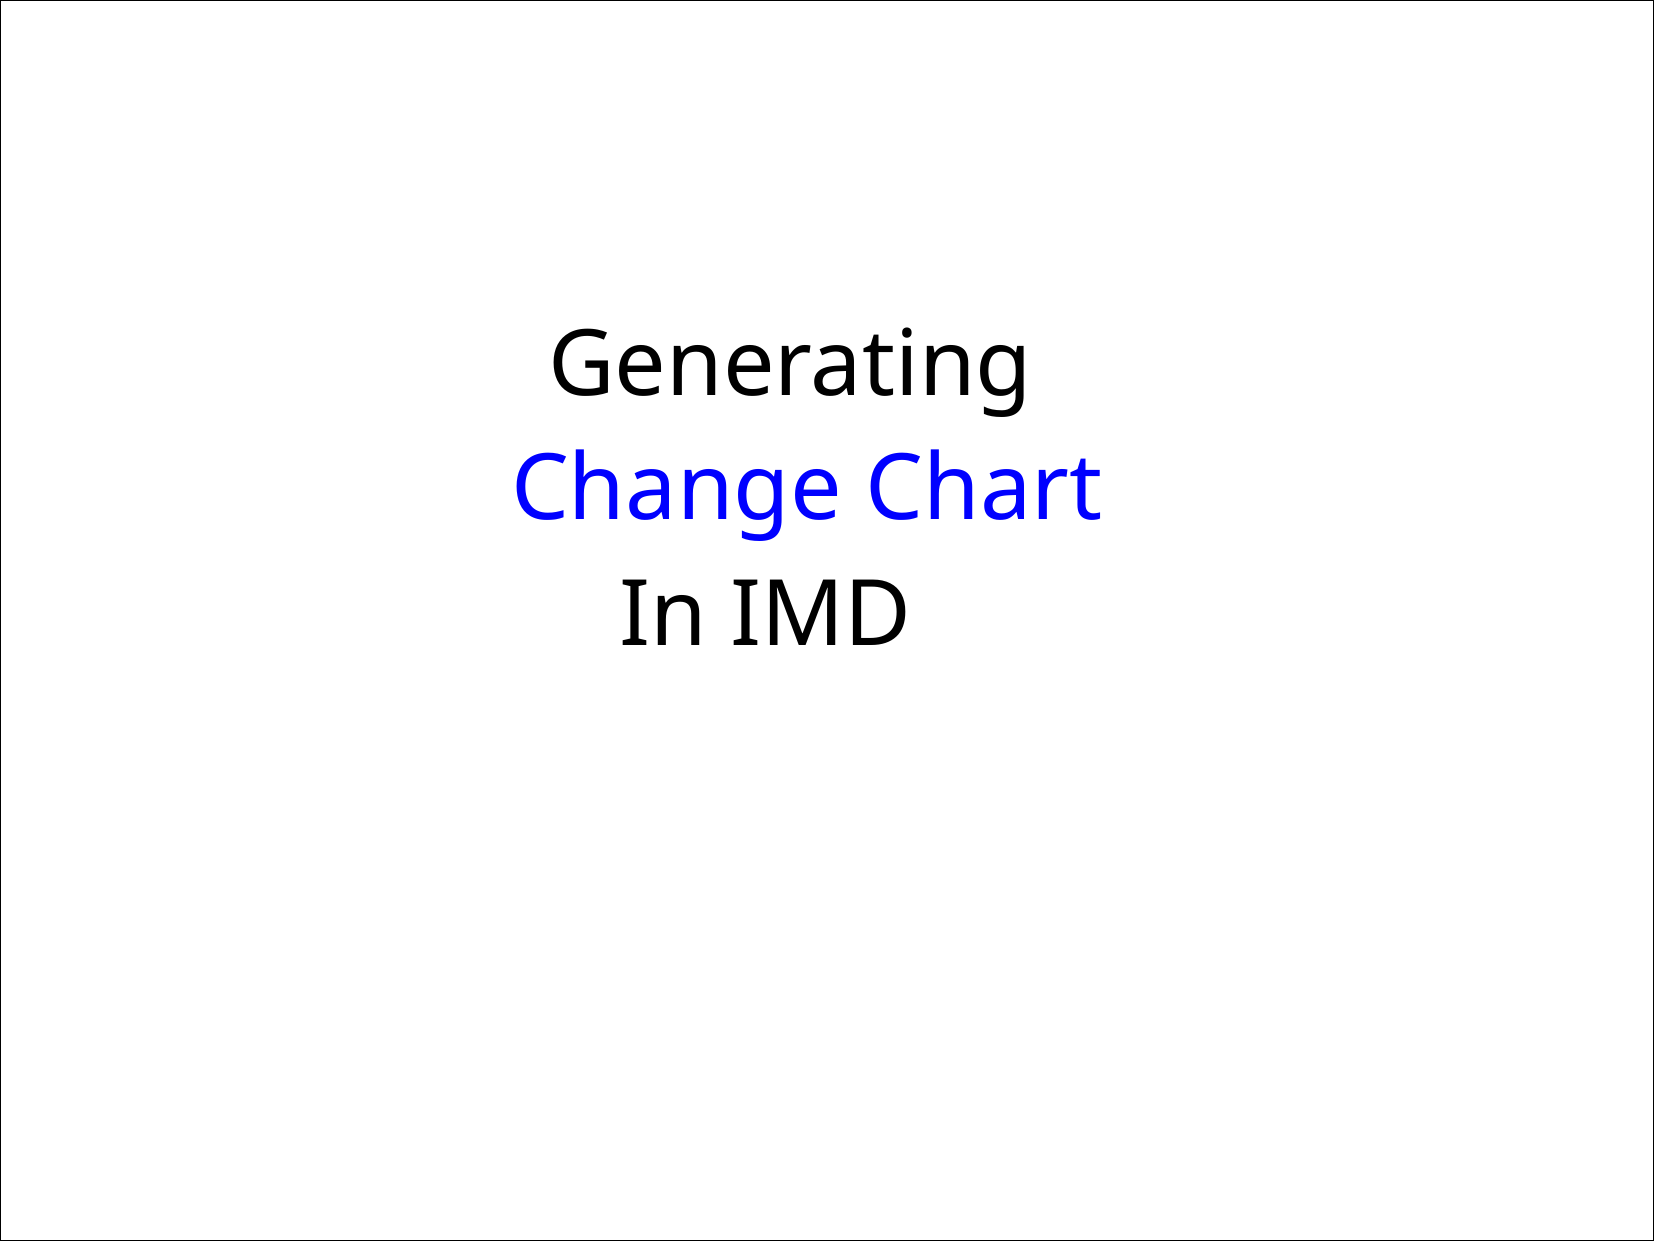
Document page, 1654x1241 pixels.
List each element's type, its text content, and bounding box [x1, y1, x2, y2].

text_box Generating Change Chart In IMD [177, 289, 1625, 661]
text_box [0, 0, 1654, 1241]
